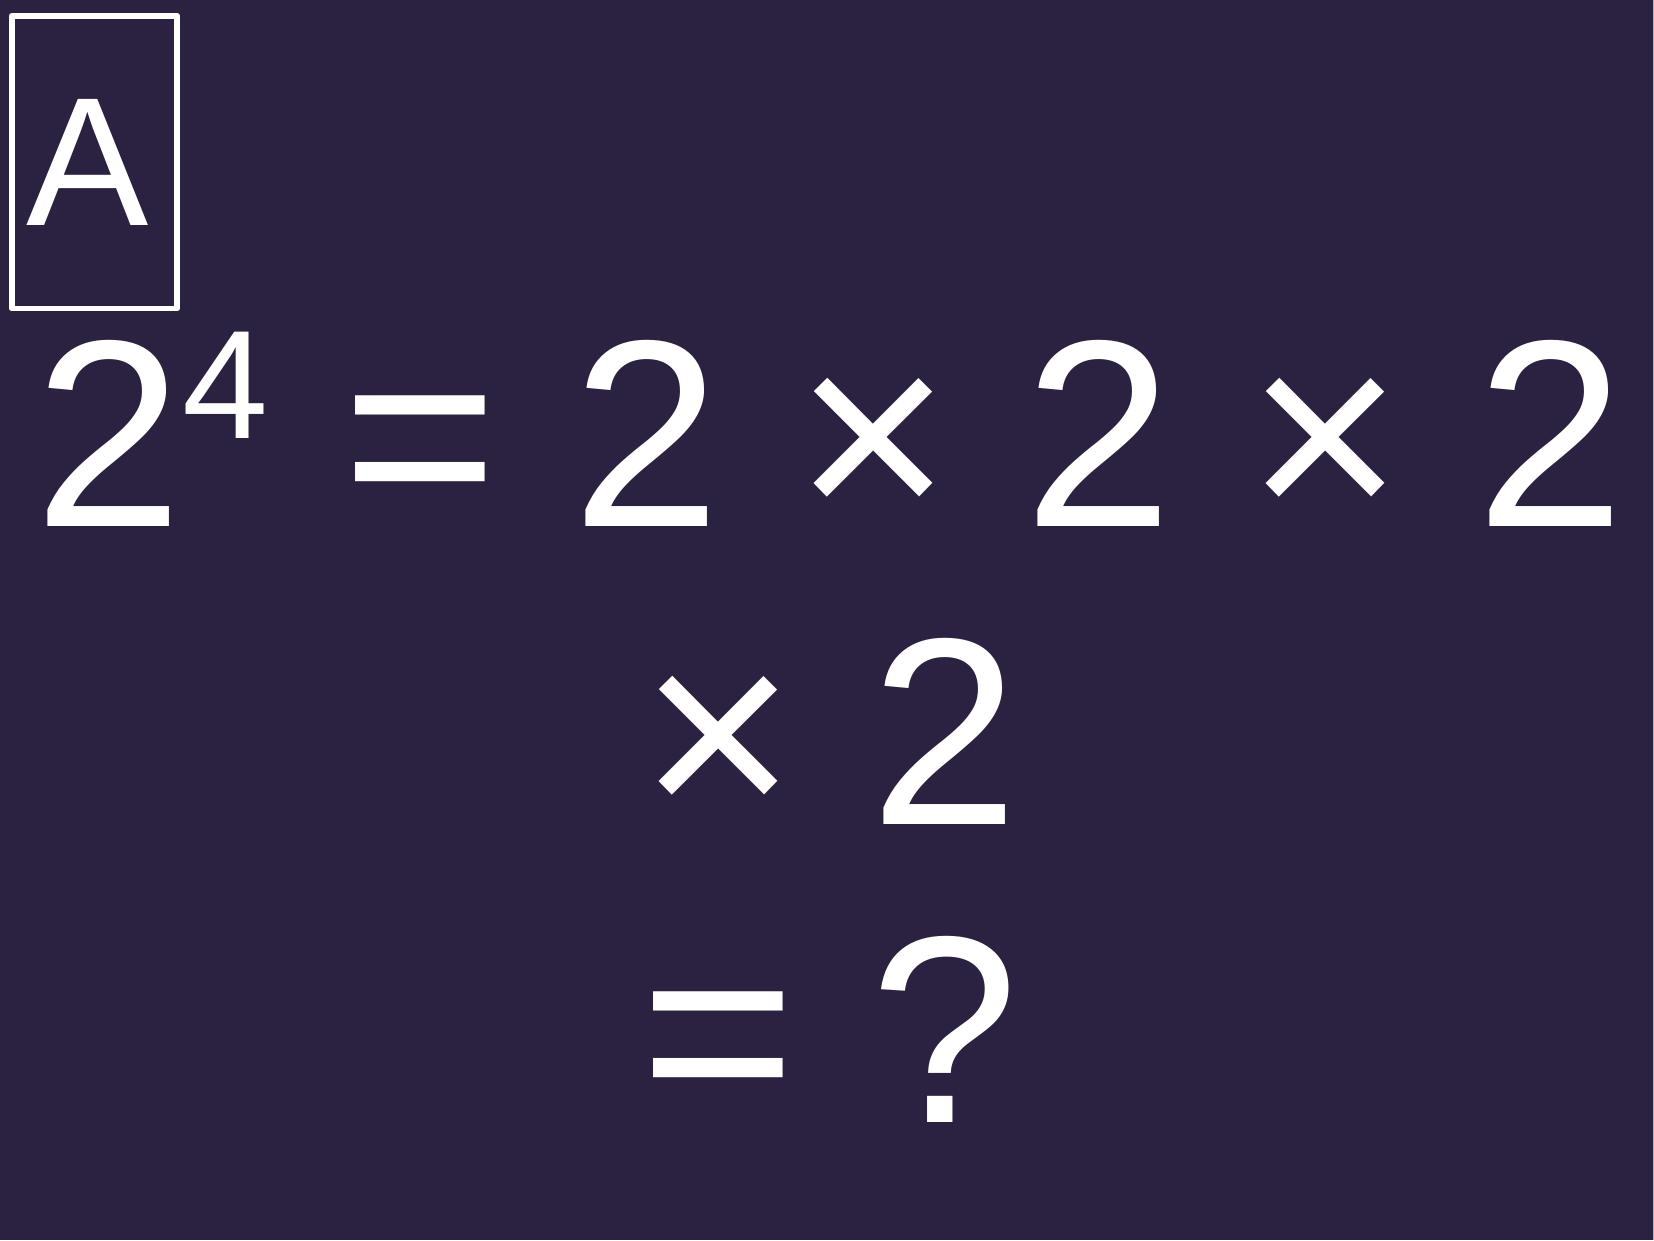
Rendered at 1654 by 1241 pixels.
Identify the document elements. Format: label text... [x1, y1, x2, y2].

title 24 = 2 × 2 × 2 × 2 = ? [2, 284, 1654, 1179]
text_box A [11, 15, 178, 284]
